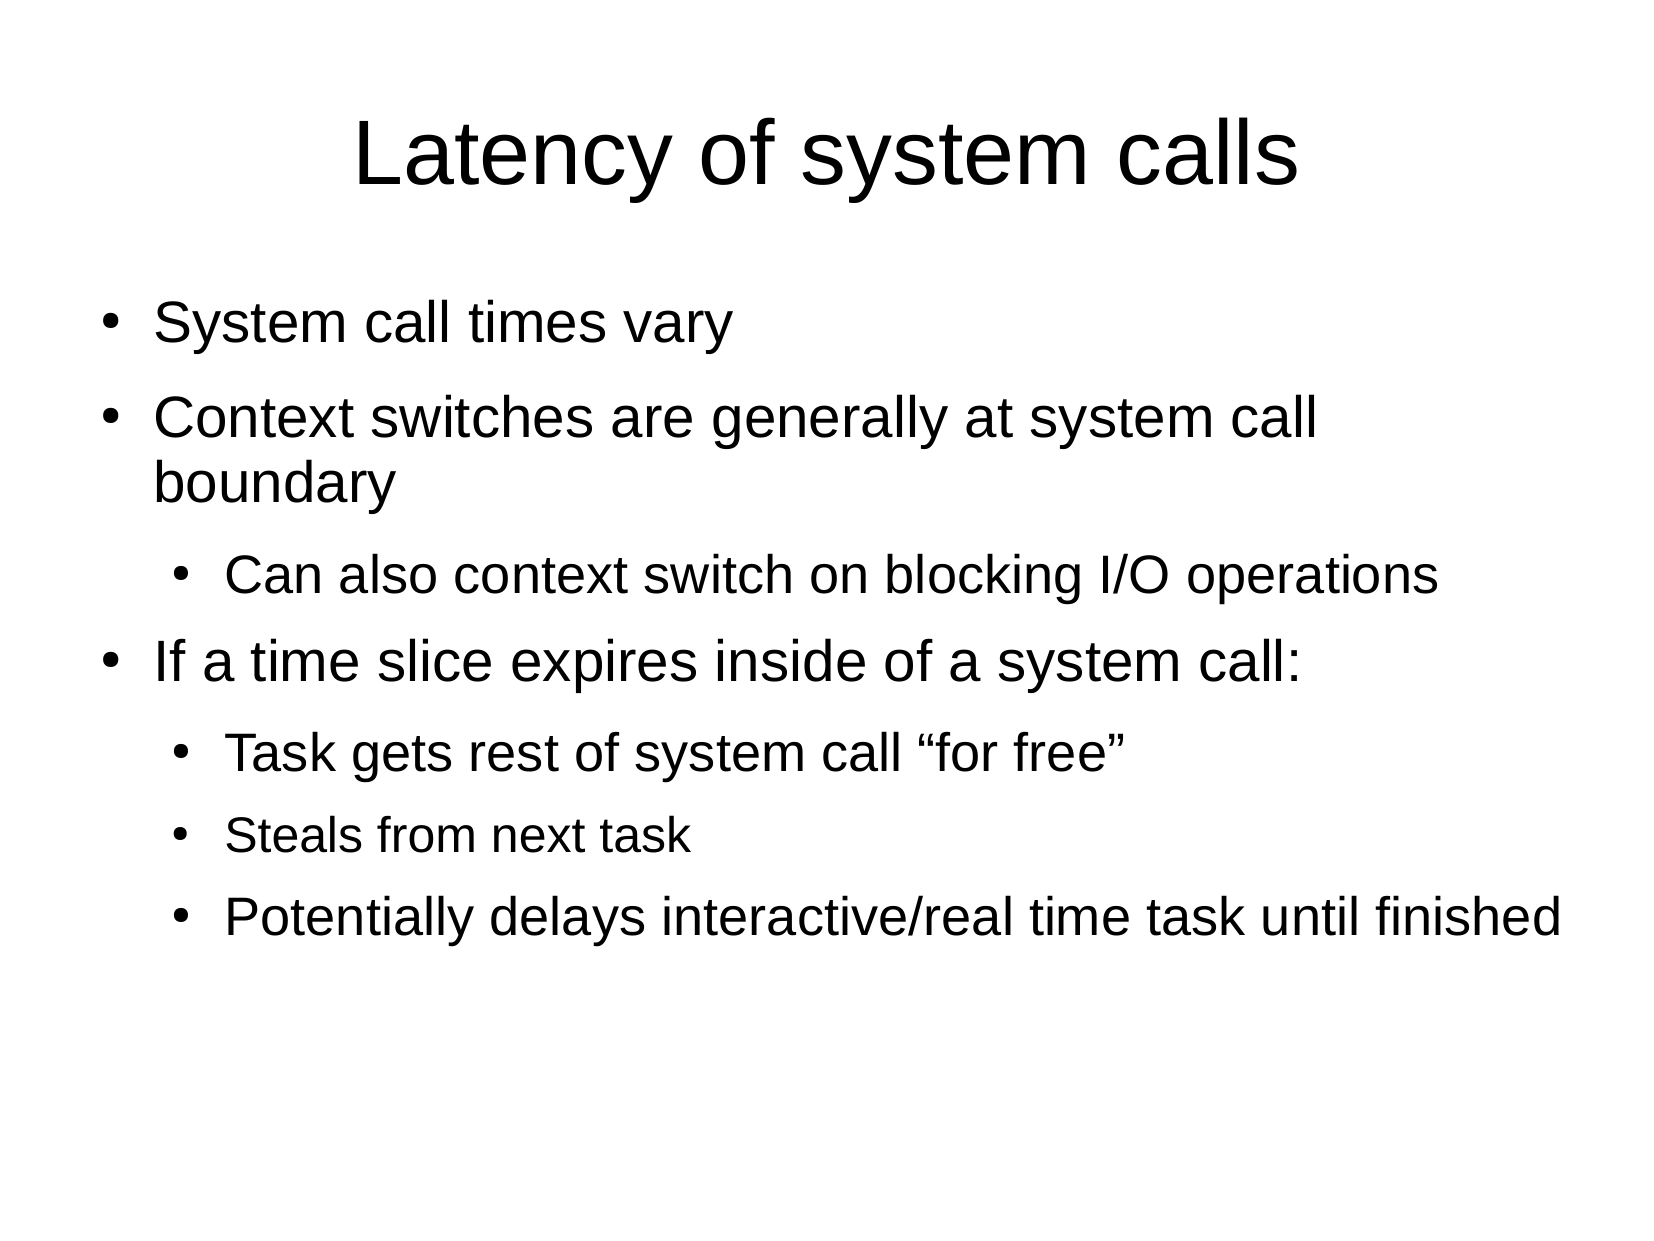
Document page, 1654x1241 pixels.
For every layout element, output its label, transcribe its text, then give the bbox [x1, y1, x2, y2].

list System call times vary Context switches are generally at system call boundary Can also context switch on blocking I/O operations If a time slice expires inside of a system call: Task gets rest of system call “for free” Steals from next task Potentially delays interactive/real time task until finished [82, 290, 1571, 1010]
title Latency of system calls [82, 49, 1571, 257]
